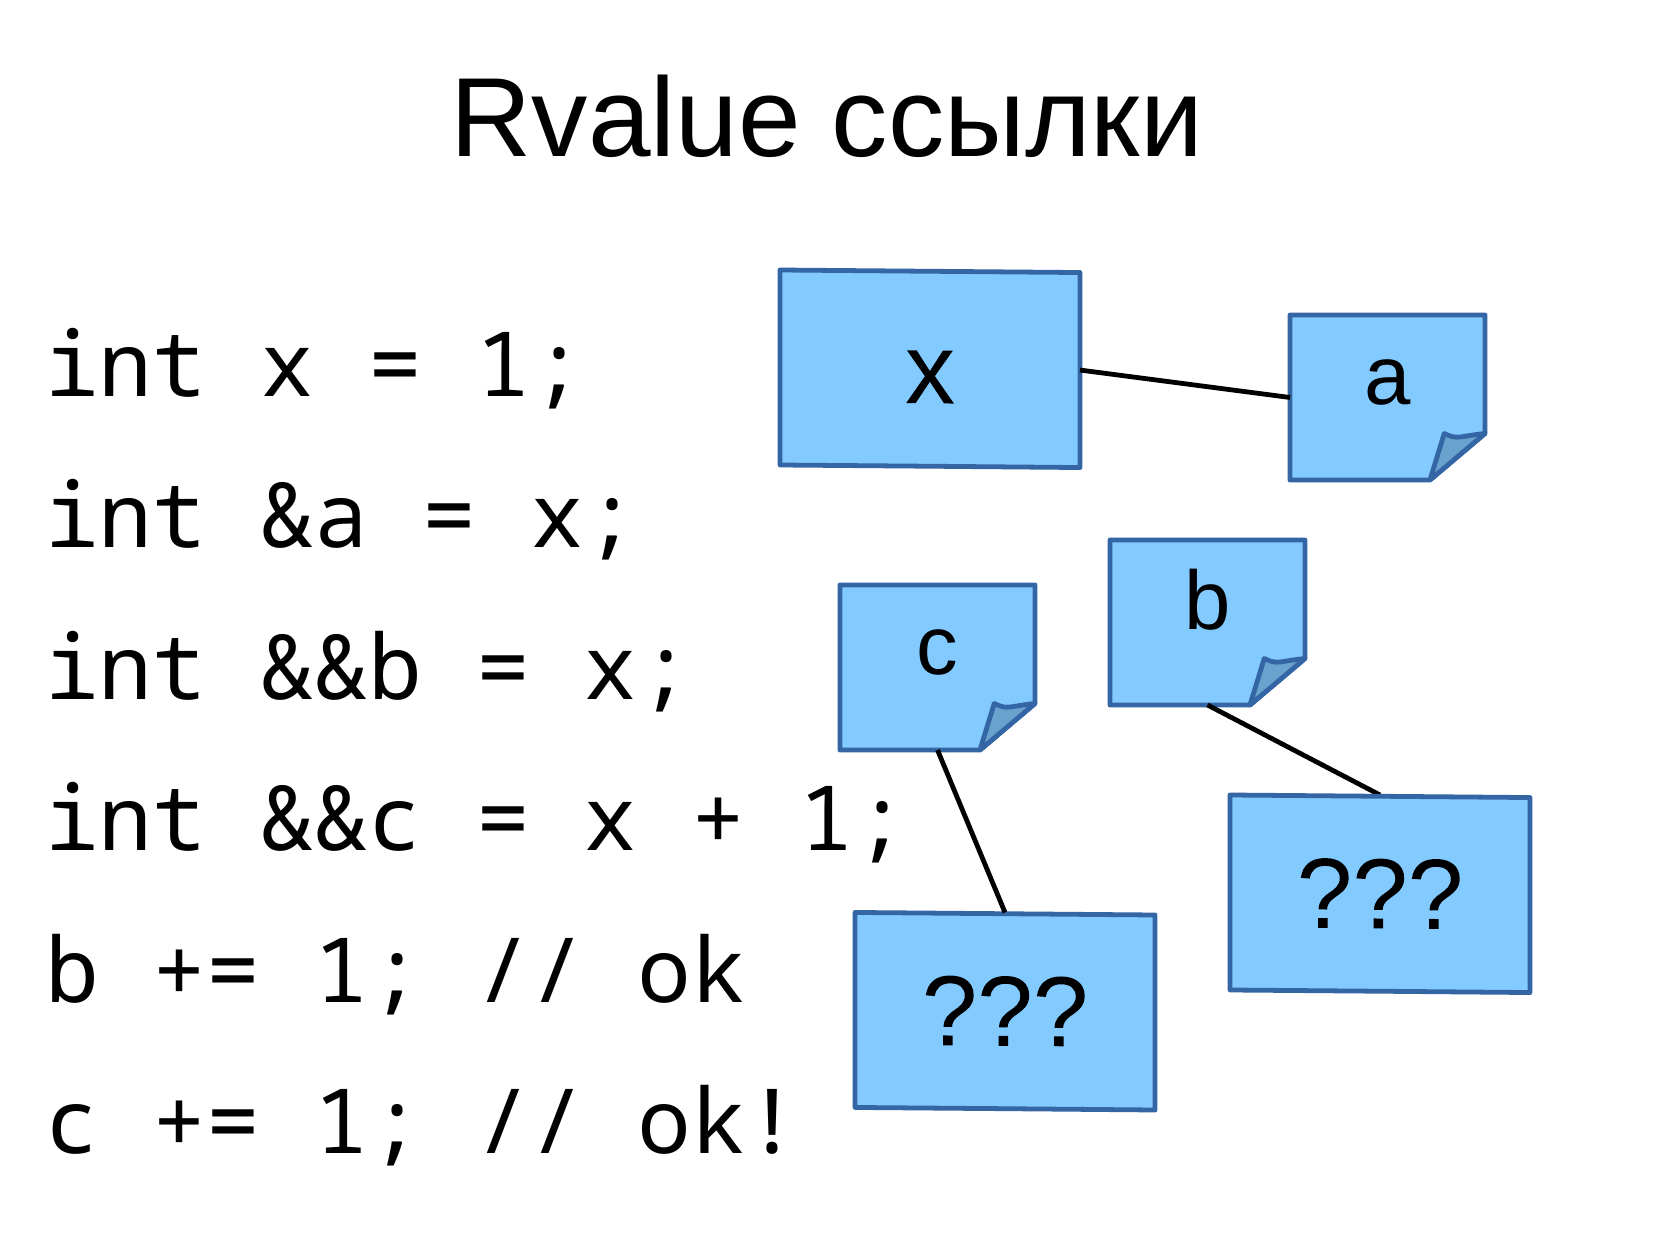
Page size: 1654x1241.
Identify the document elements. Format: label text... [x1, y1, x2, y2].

text_box c [840, 585, 1036, 751]
text_box ??? [855, 912, 1156, 1111]
text_box ??? [1230, 795, 1531, 993]
text_box a [1290, 315, 1486, 481]
title Rvalue ссылки [82, 13, 1571, 222]
list int x = 1; int &a = x; int &&b = x; int &&c = x + 1; b += 1; // ok c += 1; // ok! [45, 300, 1583, 1186]
text_box b [1110, 540, 1306, 706]
text_box x [780, 270, 1081, 468]
